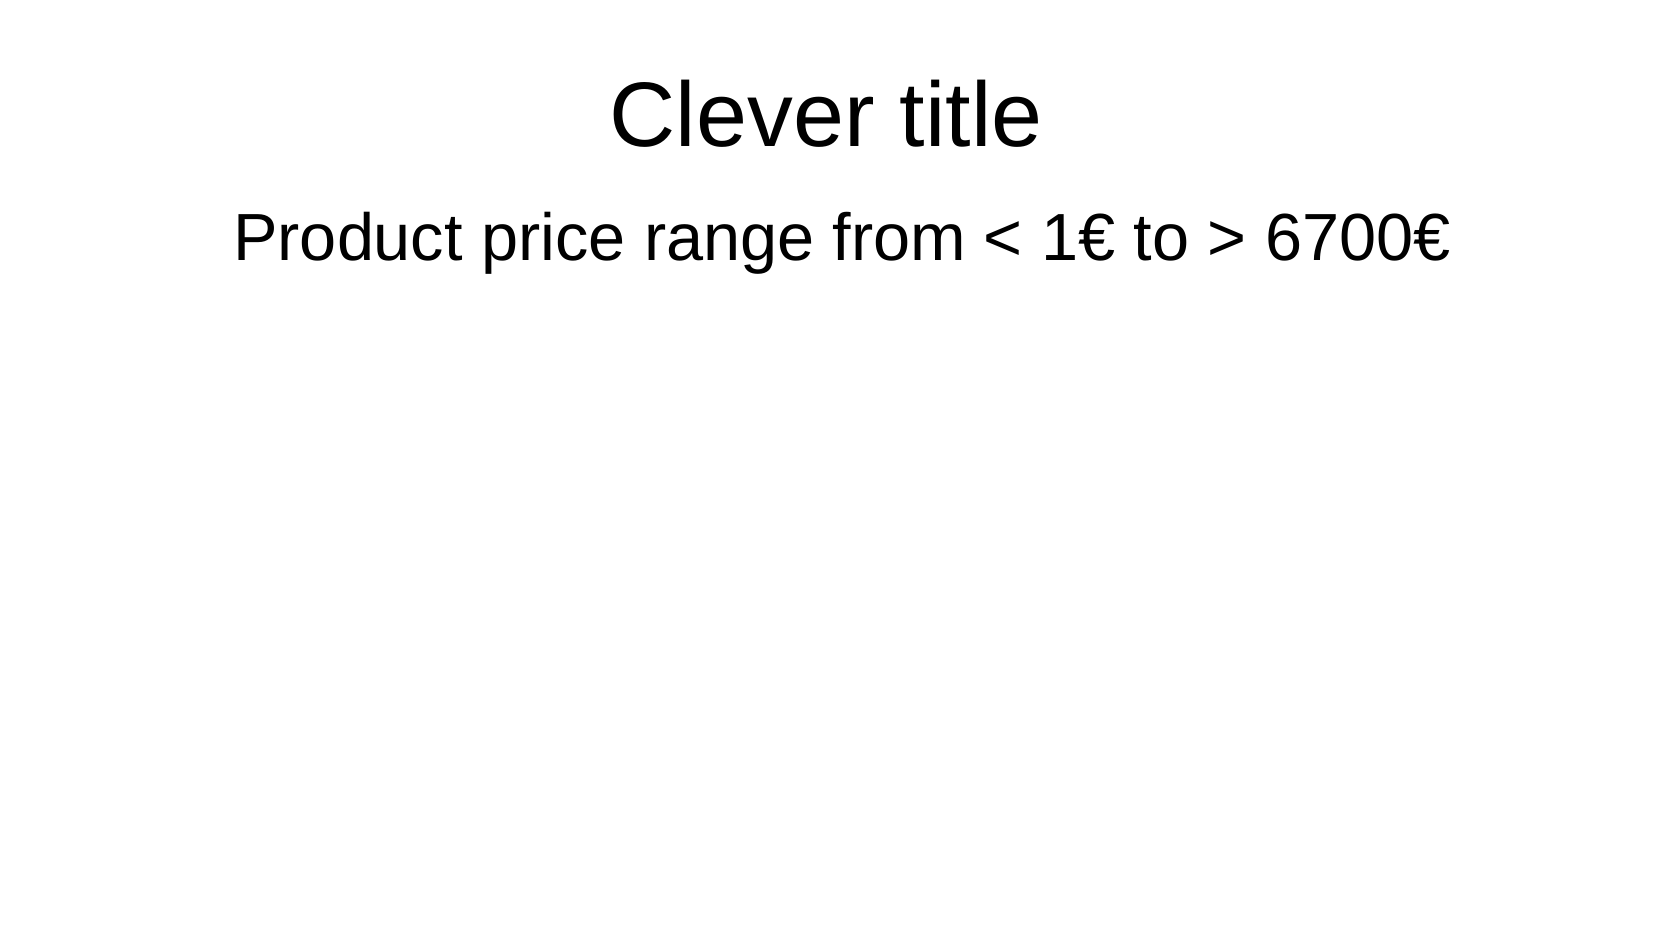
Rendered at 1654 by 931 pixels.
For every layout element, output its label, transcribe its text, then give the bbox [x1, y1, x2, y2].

title Clever title [82, 37, 1571, 193]
text_box Product price range from < 1€ to > 6700€ [147, 192, 1565, 282]
